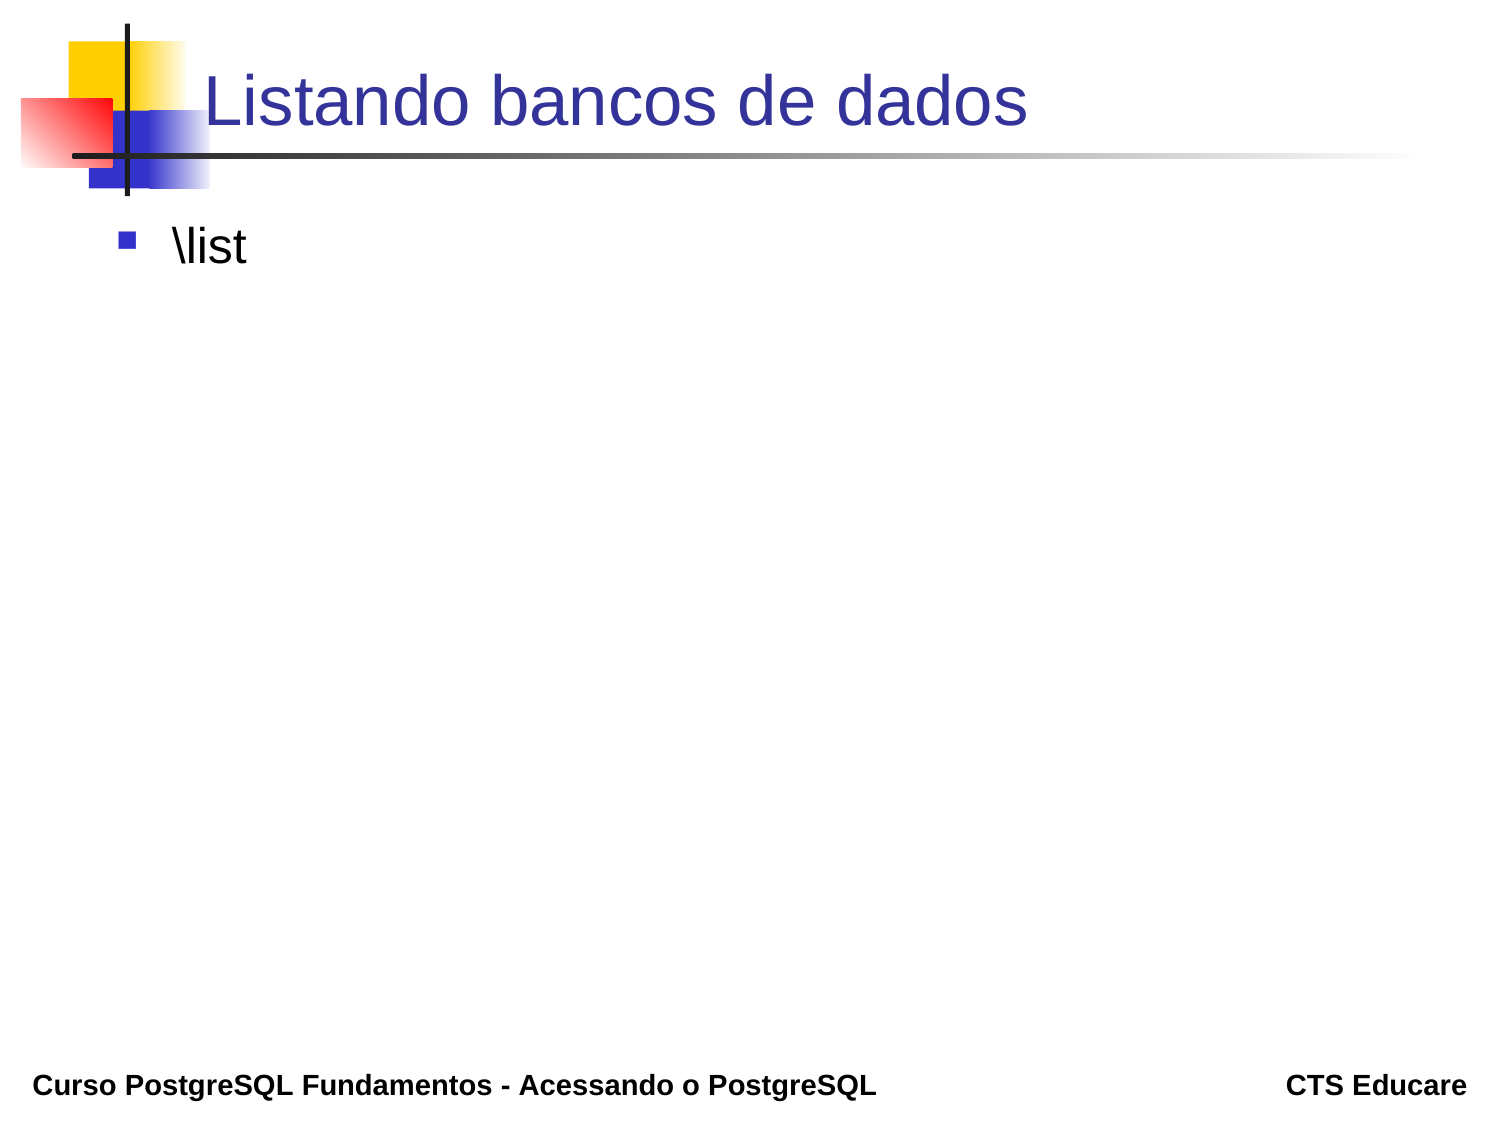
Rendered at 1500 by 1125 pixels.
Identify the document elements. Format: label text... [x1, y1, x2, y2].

text_box \list [100, 206, 1447, 1024]
text_box Listando bancos de dados [188, 46, 1468, 149]
